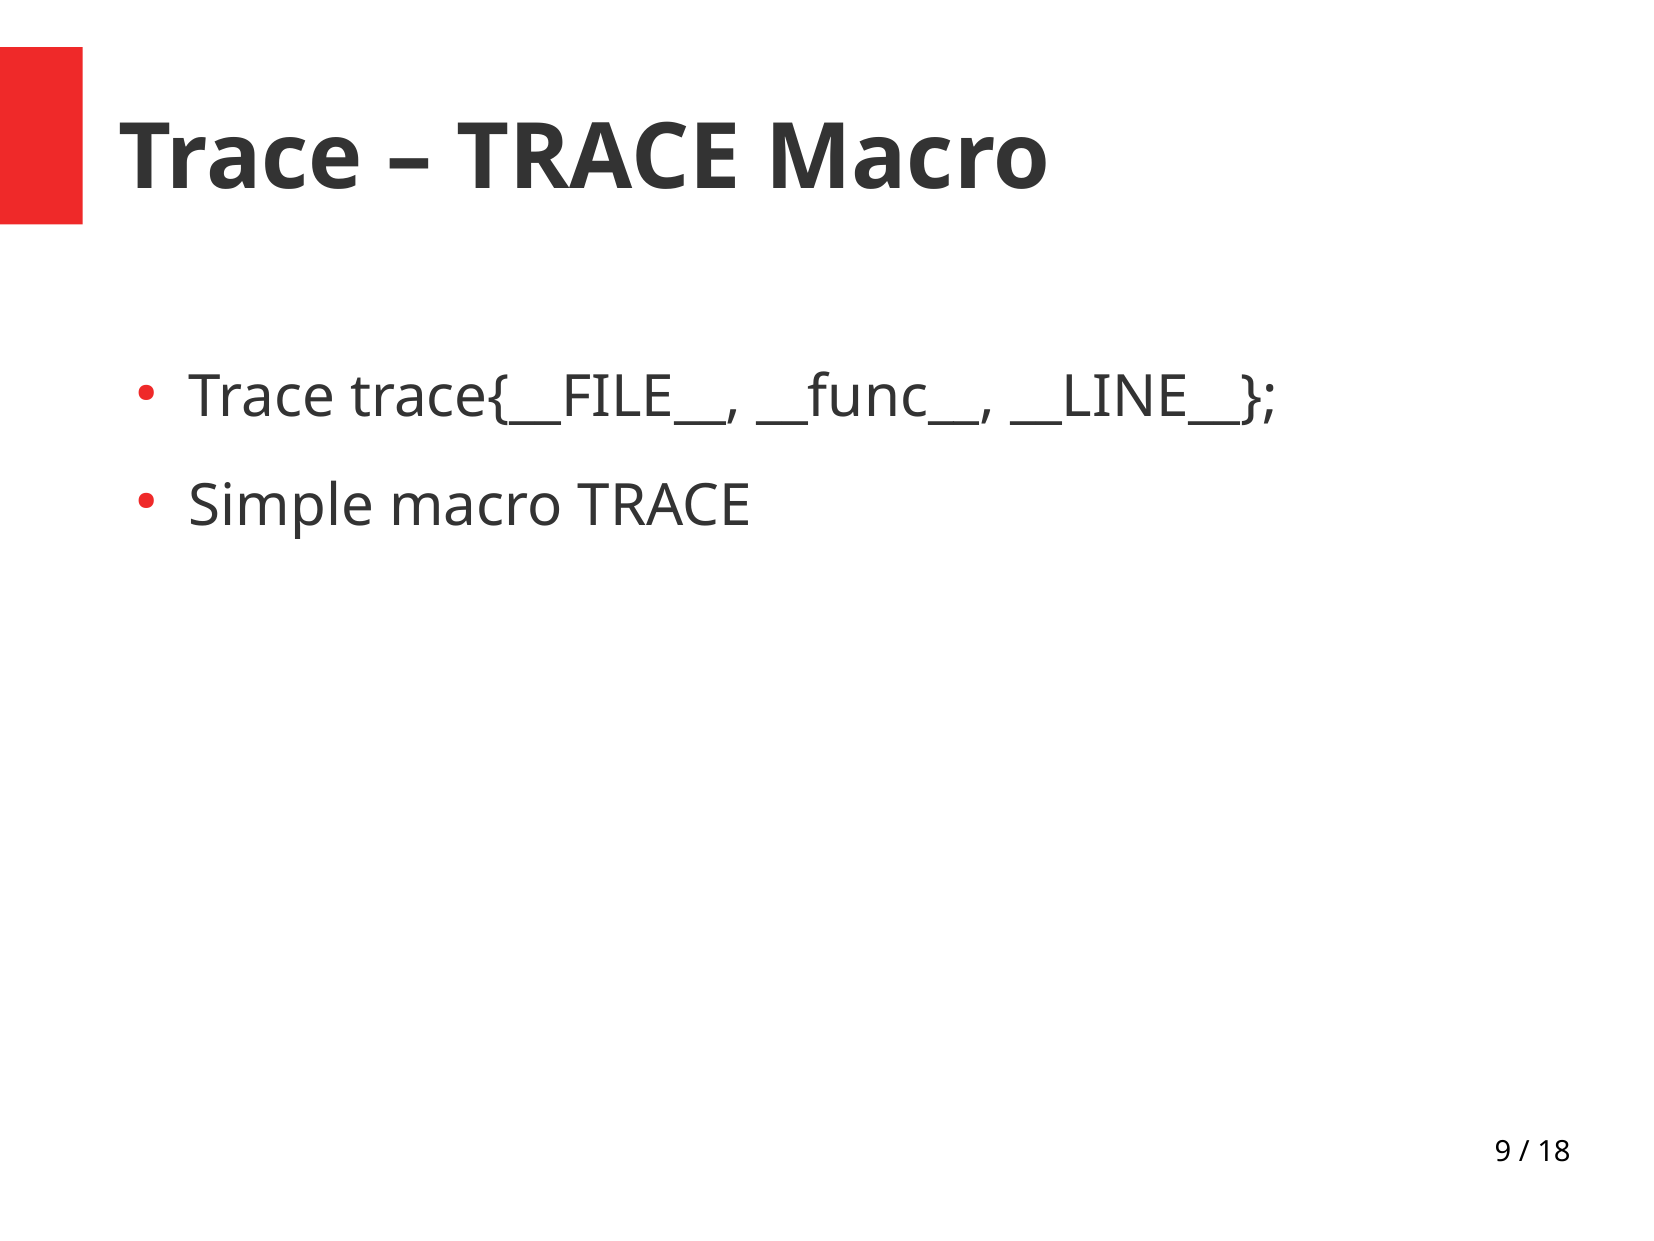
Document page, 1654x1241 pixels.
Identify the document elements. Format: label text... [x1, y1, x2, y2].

list Trace trace{__FILE__, __func__, __LINE__}; Simple macro TRACE [118, 354, 1536, 1074]
title Trace – TRACE Macro [118, 49, 1571, 257]
